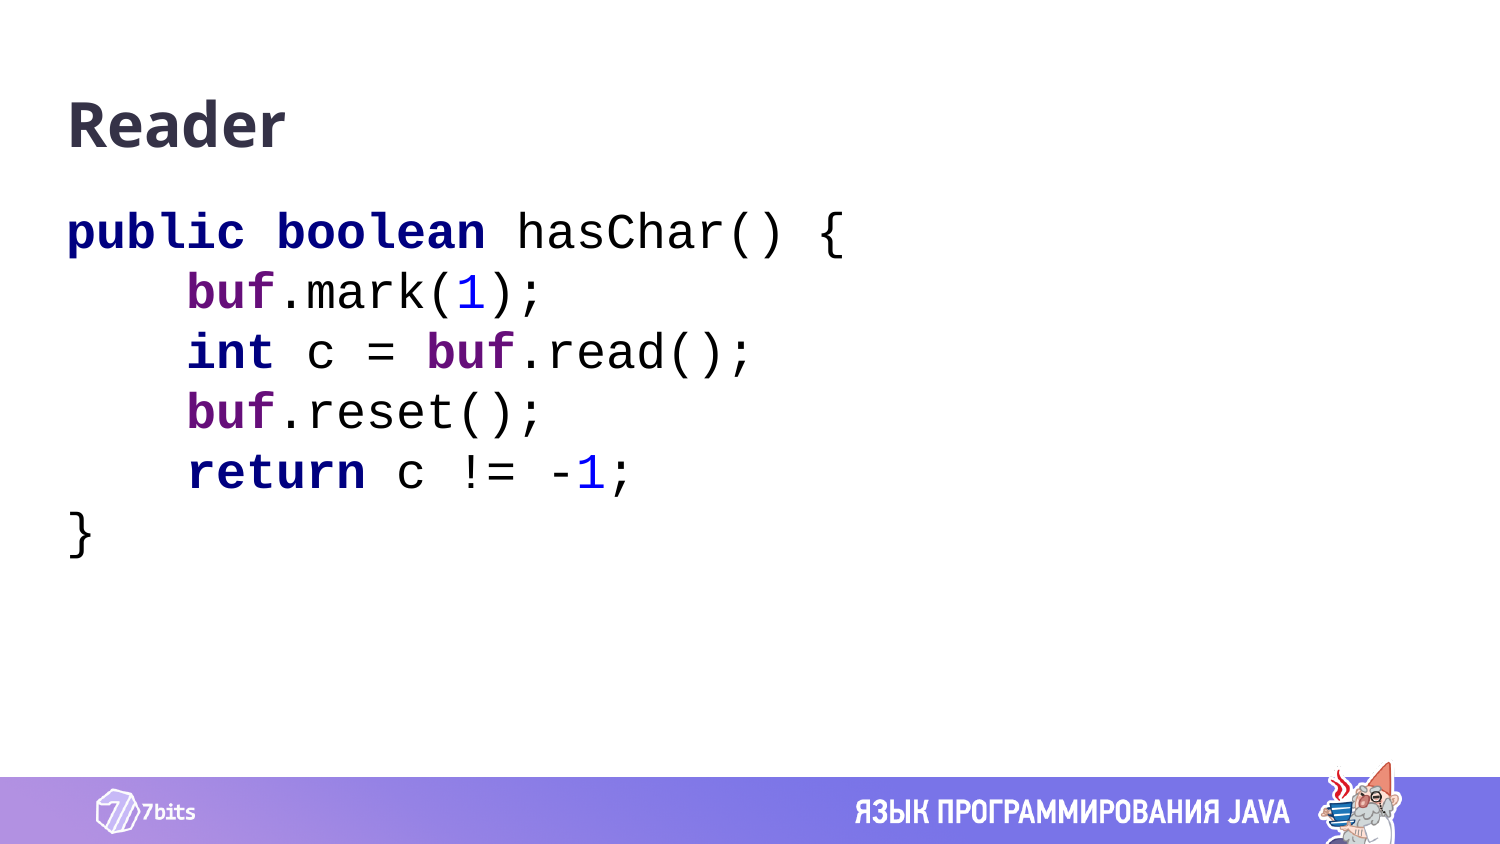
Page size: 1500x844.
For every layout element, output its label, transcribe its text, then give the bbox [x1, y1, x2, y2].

title Reader [51, 69, 1449, 164]
picture [0, 717, 1500, 844]
list public boolean hasChar() { buf.mark(1); int c = buf.read(); buf.reset(); return c != -1; } [51, 184, 1449, 745]
